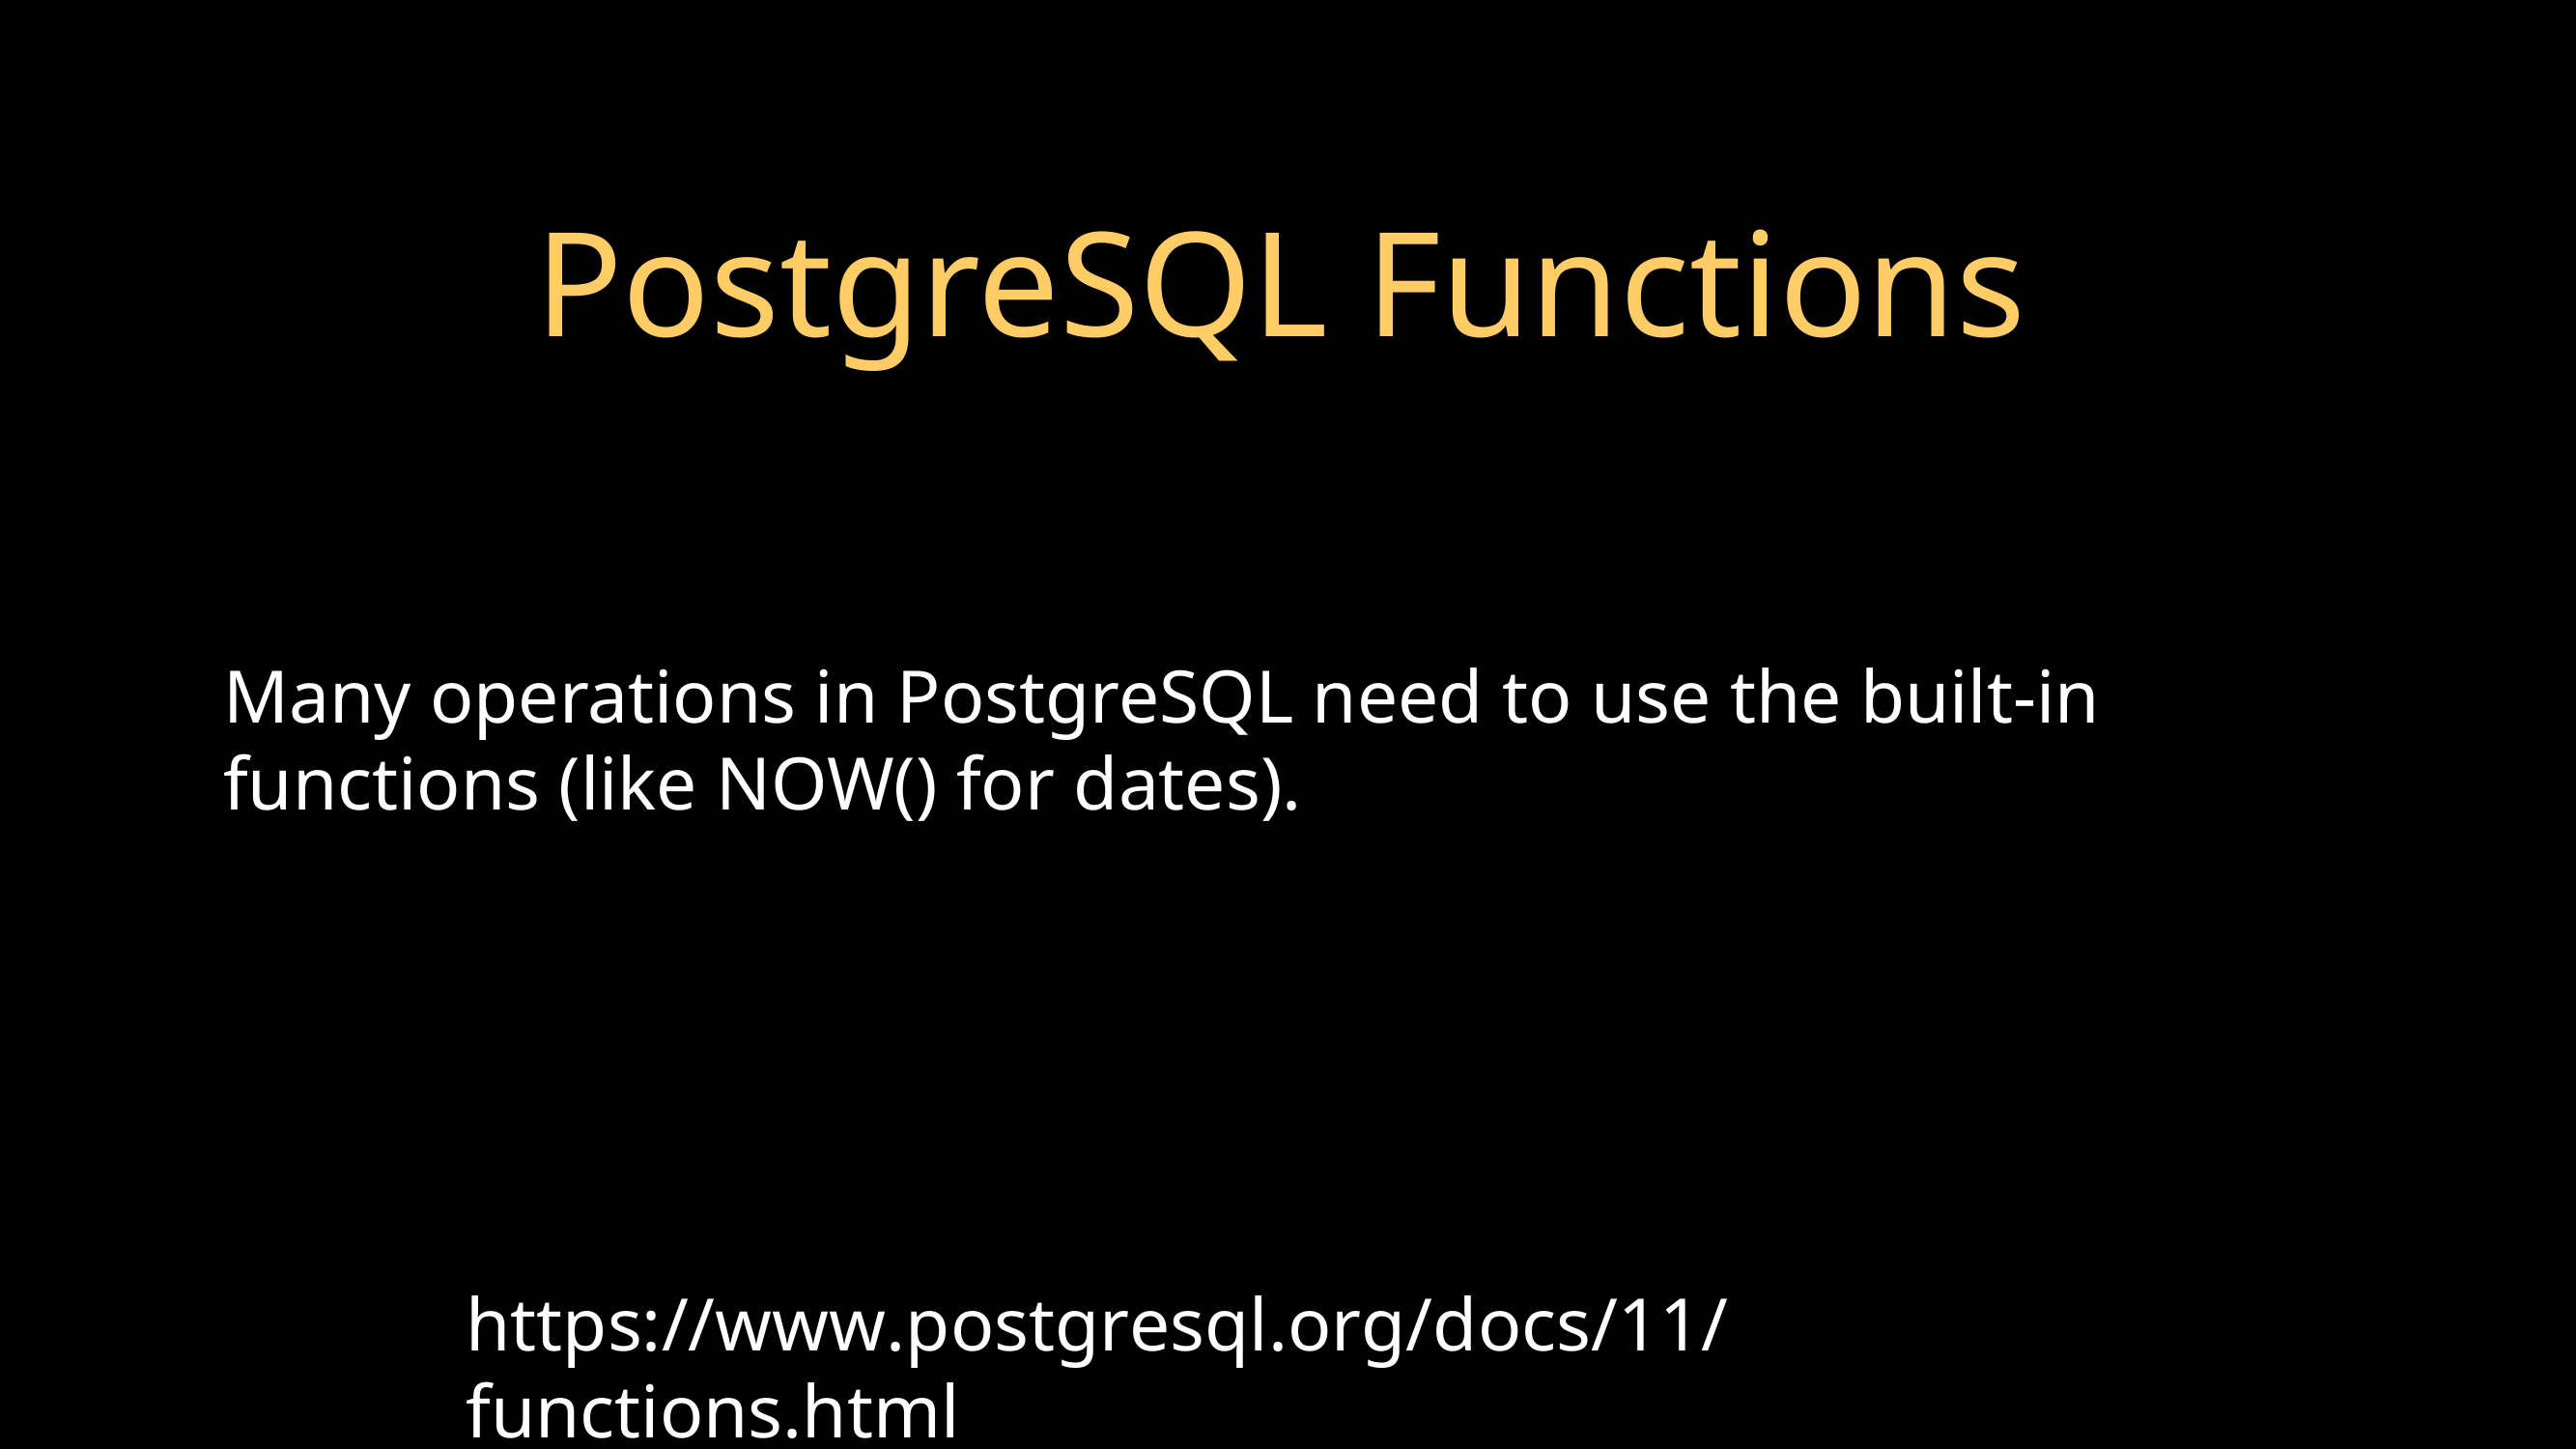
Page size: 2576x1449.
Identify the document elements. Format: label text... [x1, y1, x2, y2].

text_box https://www.postgresql.org/docs/11/functions.html [451, 1270, 2110, 1449]
title PostgreSQL Functions [177, 96, 2386, 462]
list Many operations in PostgreSQL need to use the built-in functions (like NOW() for dates). [183, 412, 2392, 1063]
